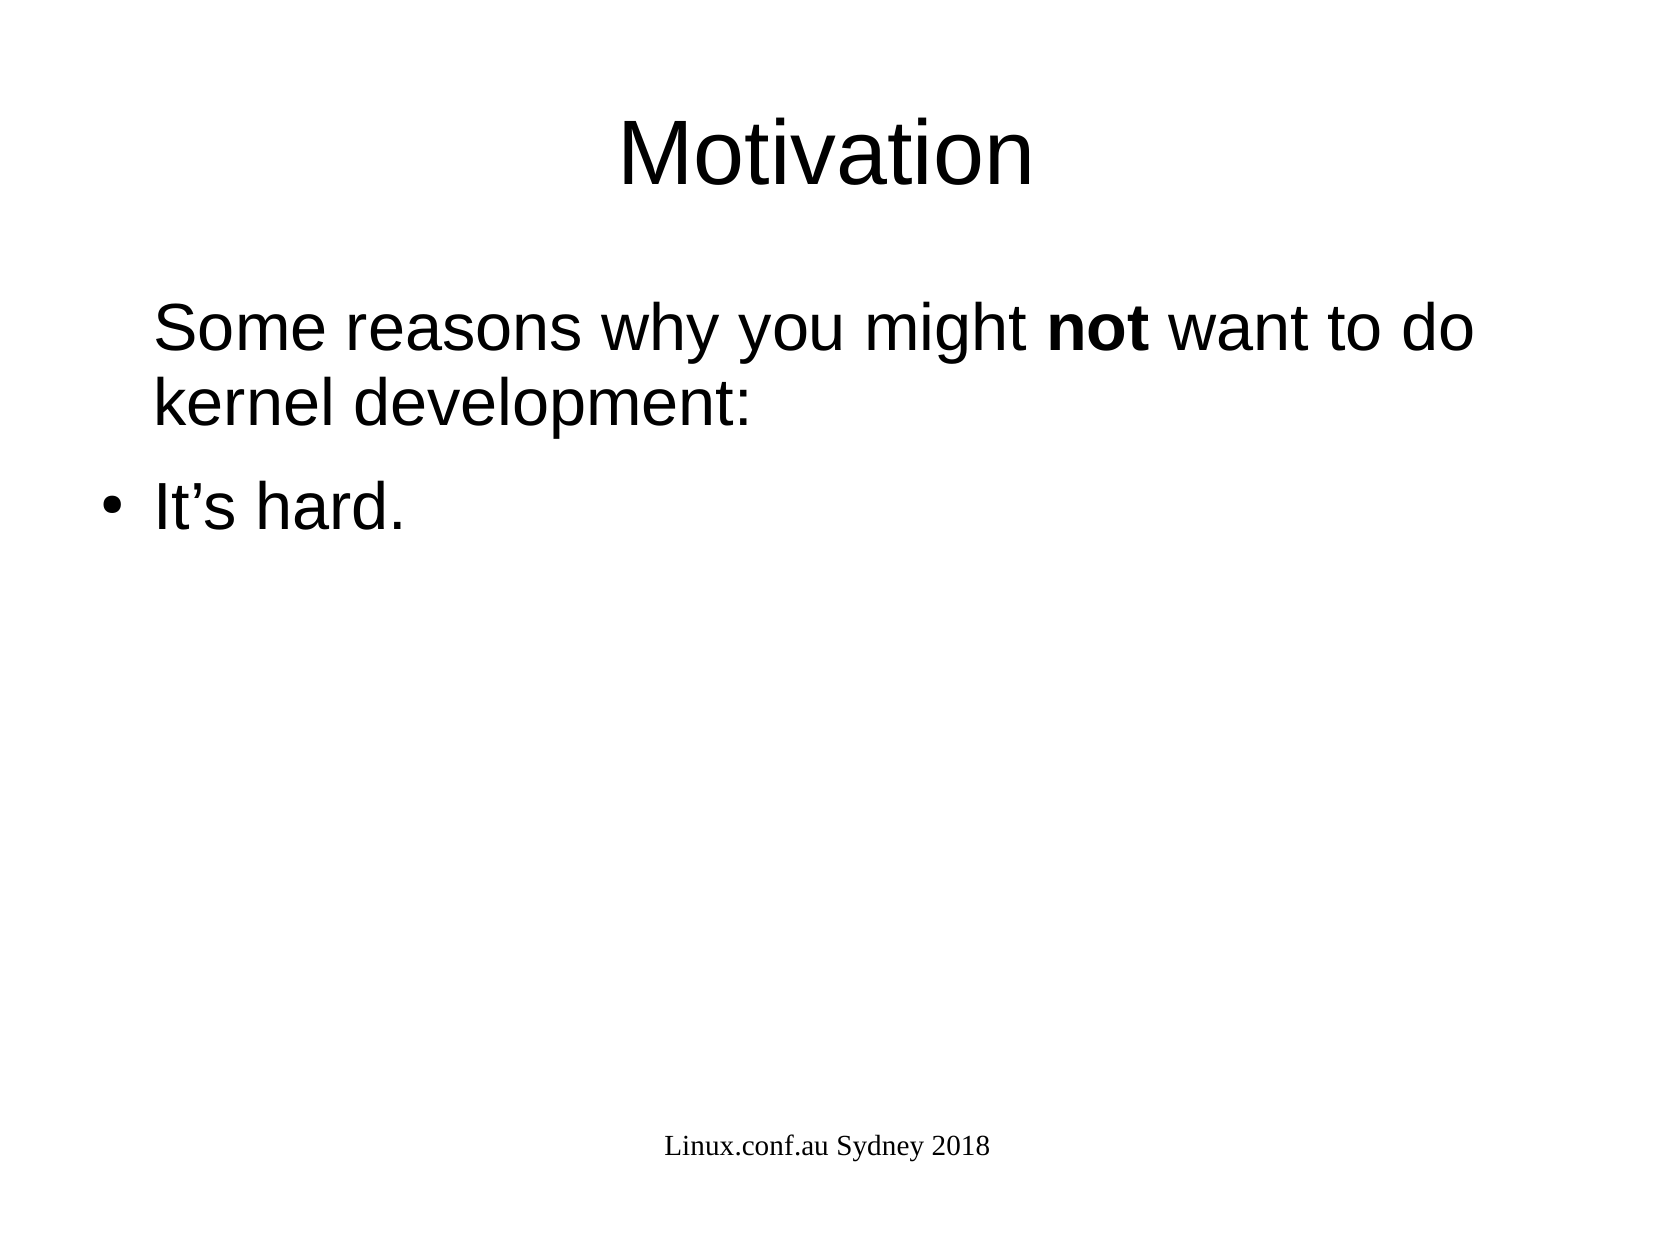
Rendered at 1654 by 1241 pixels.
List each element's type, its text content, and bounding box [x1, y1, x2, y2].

text_box [82, 290, 1571, 1010]
title Motivation [82, 49, 1571, 257]
